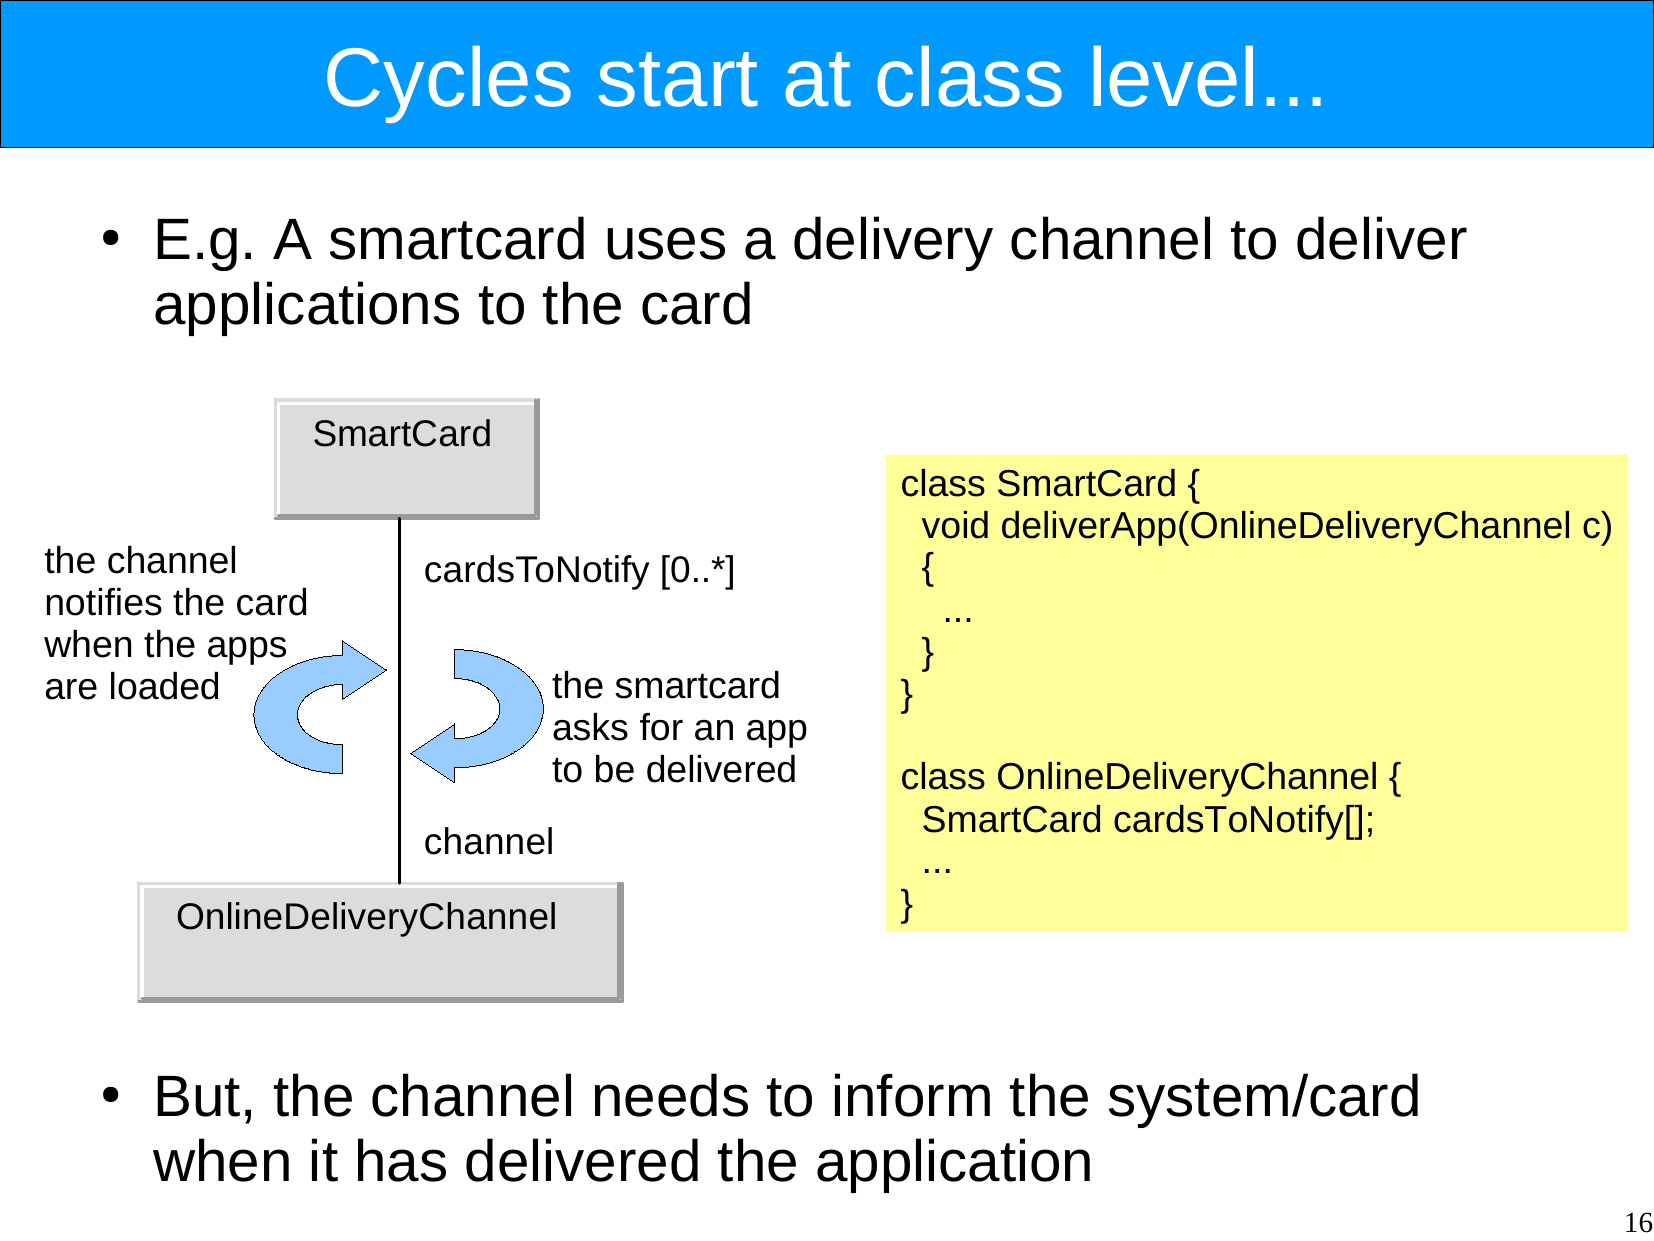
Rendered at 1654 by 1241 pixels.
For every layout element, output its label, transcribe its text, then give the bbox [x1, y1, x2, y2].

list E.g. A smartcard uses a delivery channel to deliver applications to the card But, the channel needs to inform the system/card when it has delivered the application [82, 206, 1571, 1241]
title Cycles start at class level... [82, 13, 1571, 142]
picture [135, 396, 781, 1004]
text_box the channel notifies the card when the apps are loaded [29, 532, 135, 716]
text_box the smartcard asks for an app to be delivered [781, 657, 824, 799]
text_box class SmartCard { void deliverApp(OnlineDeliveryChannel c) { ... } } class OnlineDeliveryChannel { SmartCard cardsToNotify[]; ... } [885, 454, 1628, 933]
